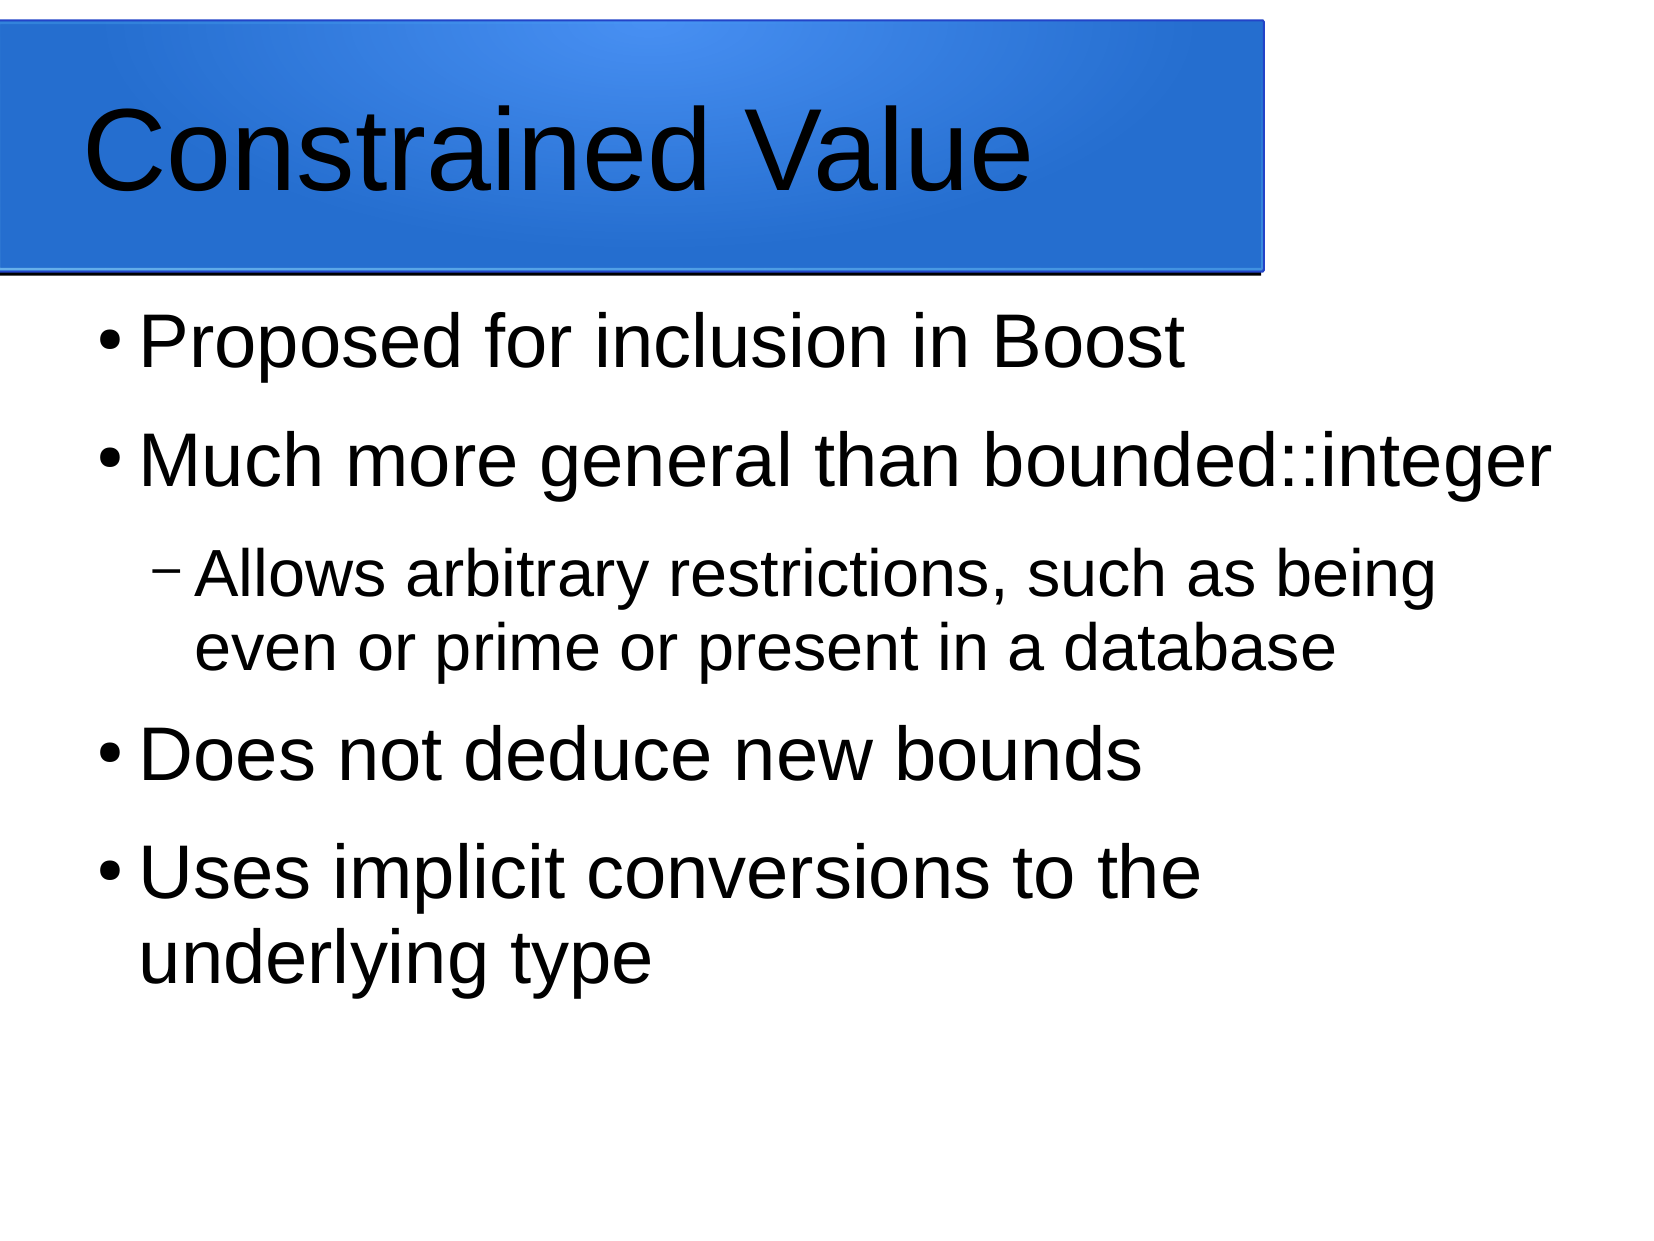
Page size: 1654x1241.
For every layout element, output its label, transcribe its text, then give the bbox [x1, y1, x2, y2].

title Constrained Value [82, 47, 1235, 252]
list Proposed for inclusion in Boost Much more general than bounded::integer Allows arbitrary restrictions, such as being even or prime or present in a database Does not deduce new bounds Uses implicit conversions to the underlying type [82, 299, 1571, 1019]
